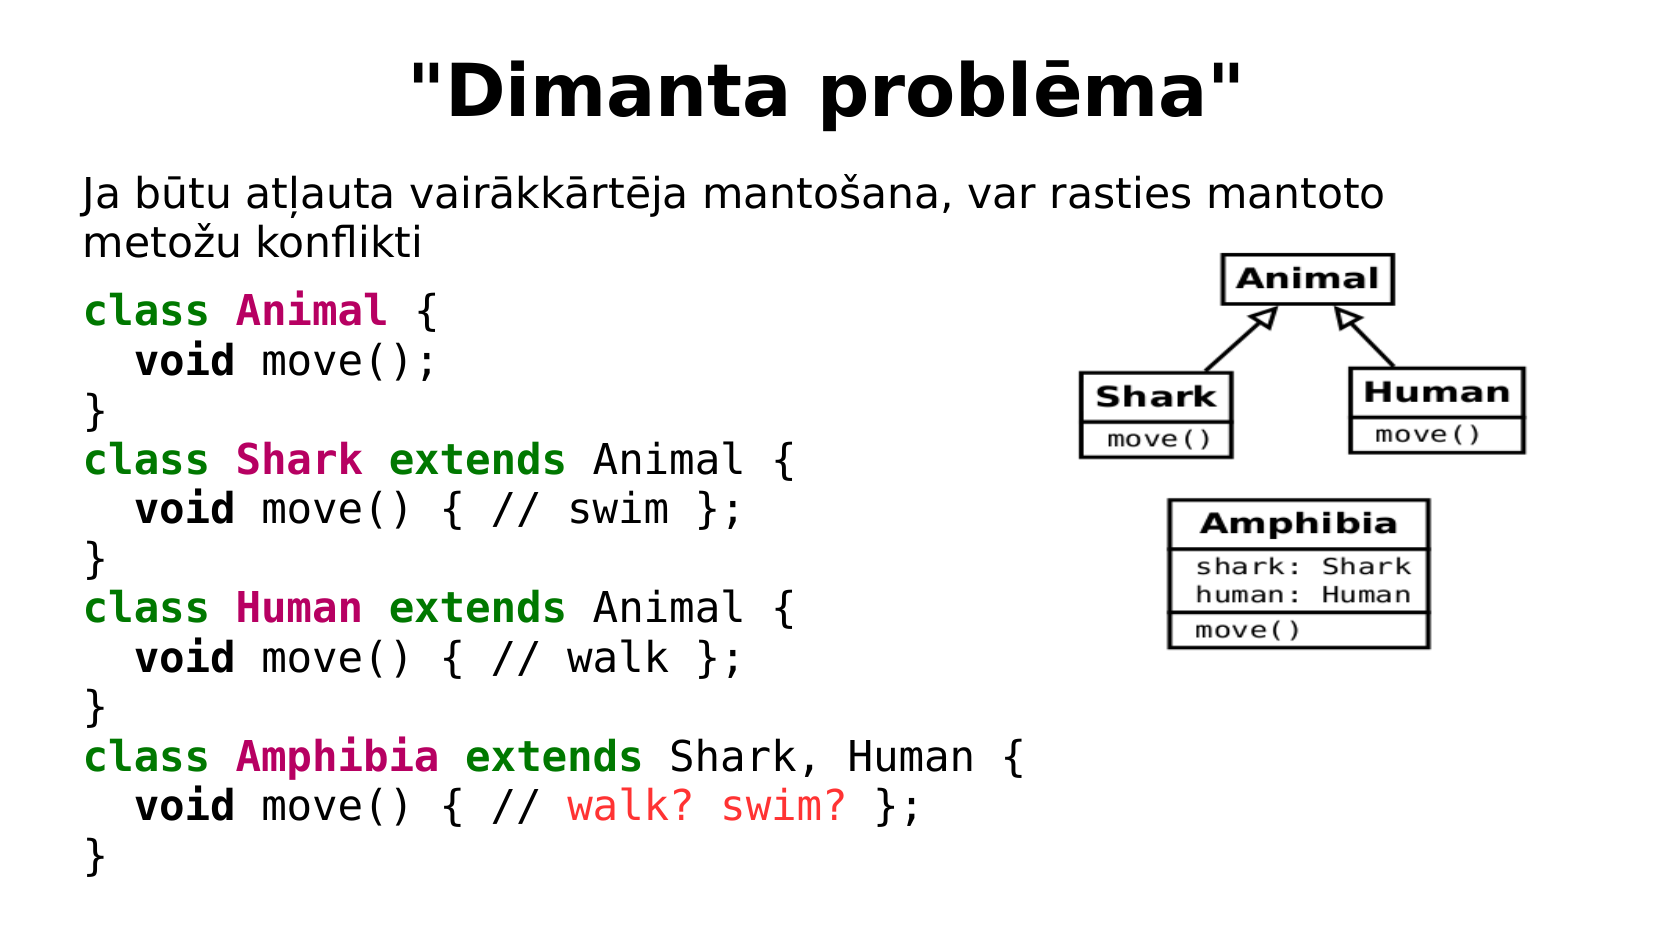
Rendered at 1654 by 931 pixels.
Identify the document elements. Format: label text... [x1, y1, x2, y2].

title "Dimanta problēma" [82, 36, 1571, 147]
picture [1062, 239, 1582, 661]
list Ja būtu atļauta vairākkārtēja mantošana, var rasties mantoto metožu konflikti class Animal { void move(); } class Shark extends Animal { void move() { // swim }; } class Human extends Animal { void move() { // walk }; } class Amphibia extends Shark, Human { void move() { // walk? swim? }; } [82, 168, 1538, 889]
